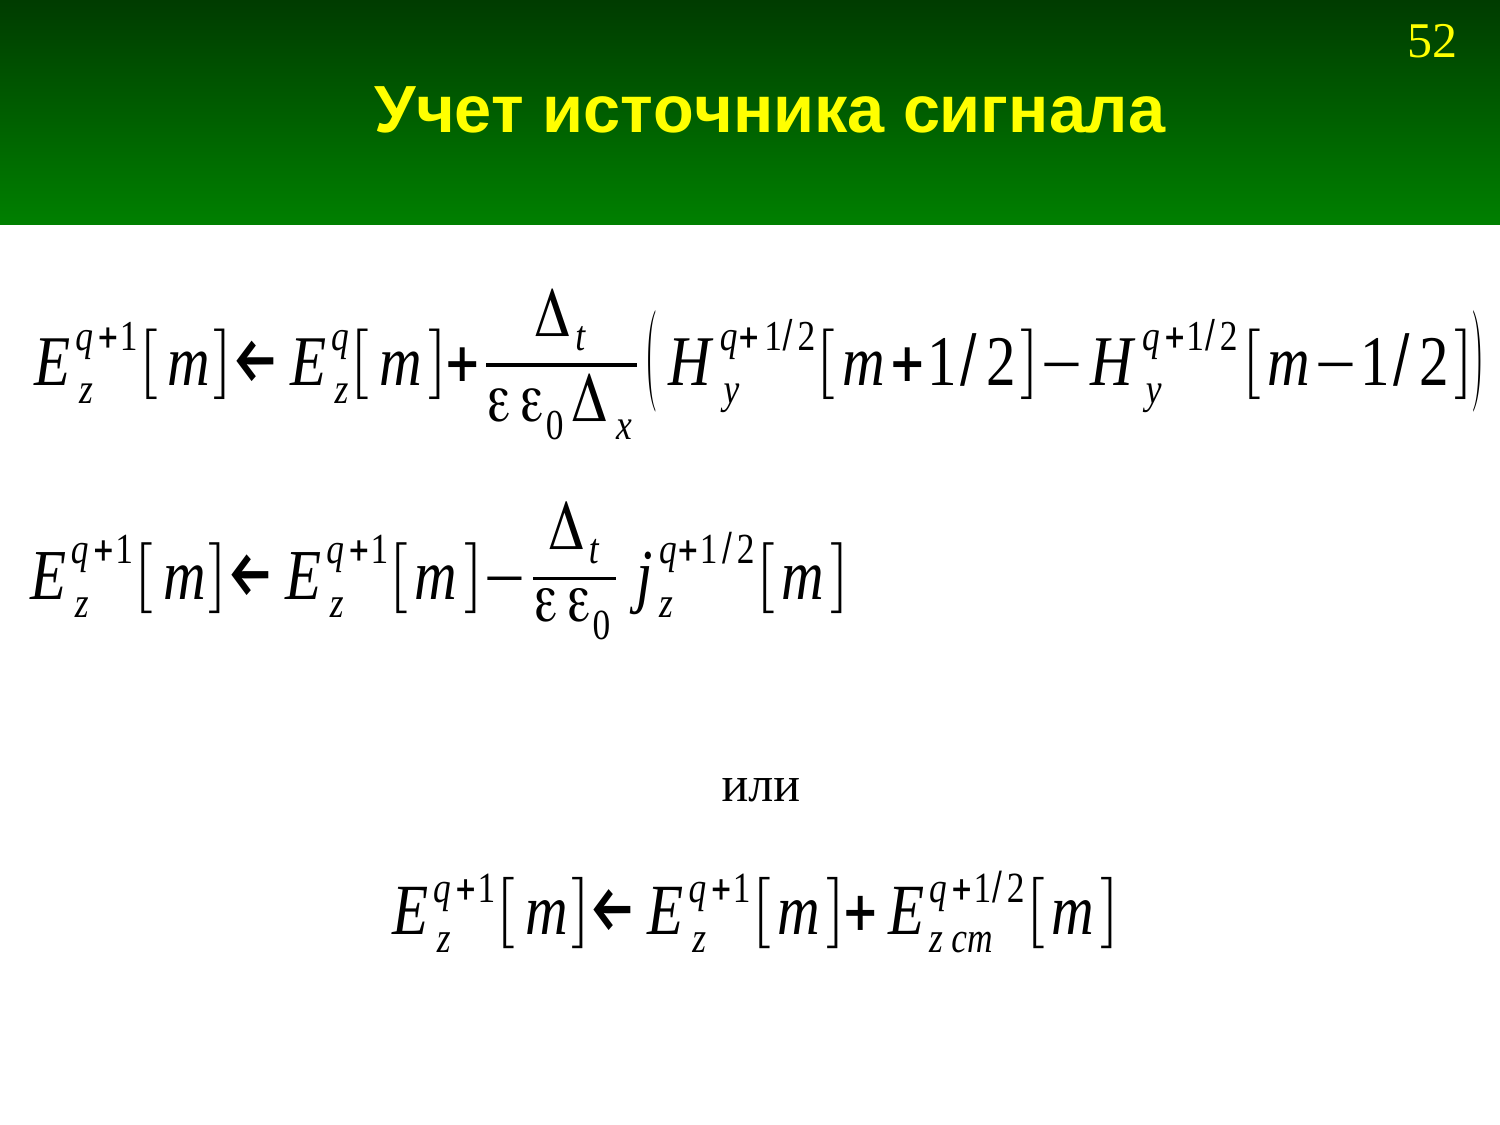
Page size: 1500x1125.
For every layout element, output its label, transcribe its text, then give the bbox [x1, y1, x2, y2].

chart [11, 496, 860, 648]
chart [373, 862, 1132, 963]
text_box или [706, 744, 815, 819]
chart [16, 282, 1499, 449]
title Учет источника сигнала [100, 7, 1441, 204]
